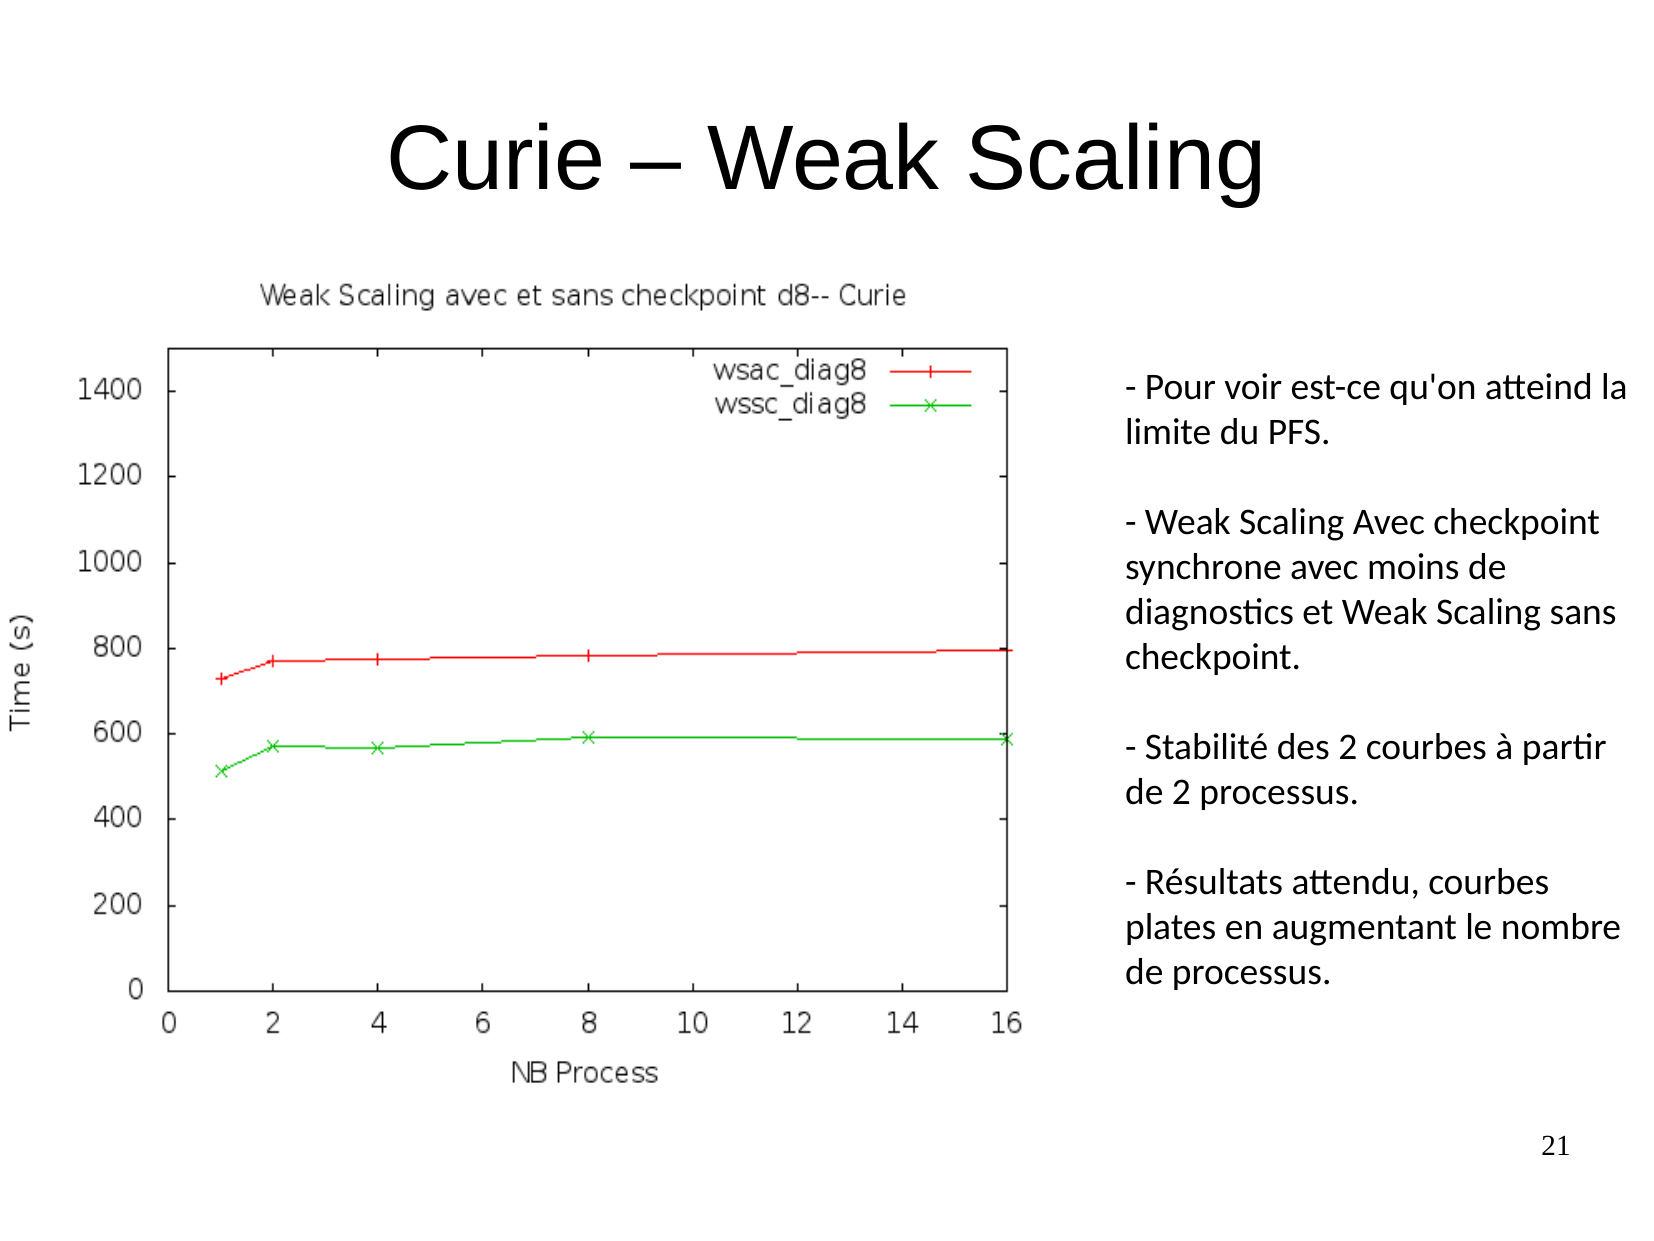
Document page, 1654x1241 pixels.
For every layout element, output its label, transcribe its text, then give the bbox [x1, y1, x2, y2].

title Curie – Weak Scaling [82, 49, 1571, 257]
text_box - Pour voir est-ce qu'on atteind la limite du PFS. - Weak Scaling Avec checkpoint synchrone avec moins de diagnostics et Weak Scaling sans checkpoint. - Stabilité des 2 courbes à partir de 2 processus. - Résultats attendu, courbes plates en augmentant le nombre de processus. [1110, 354, 1654, 1000]
picture [0, 247, 1063, 1099]
